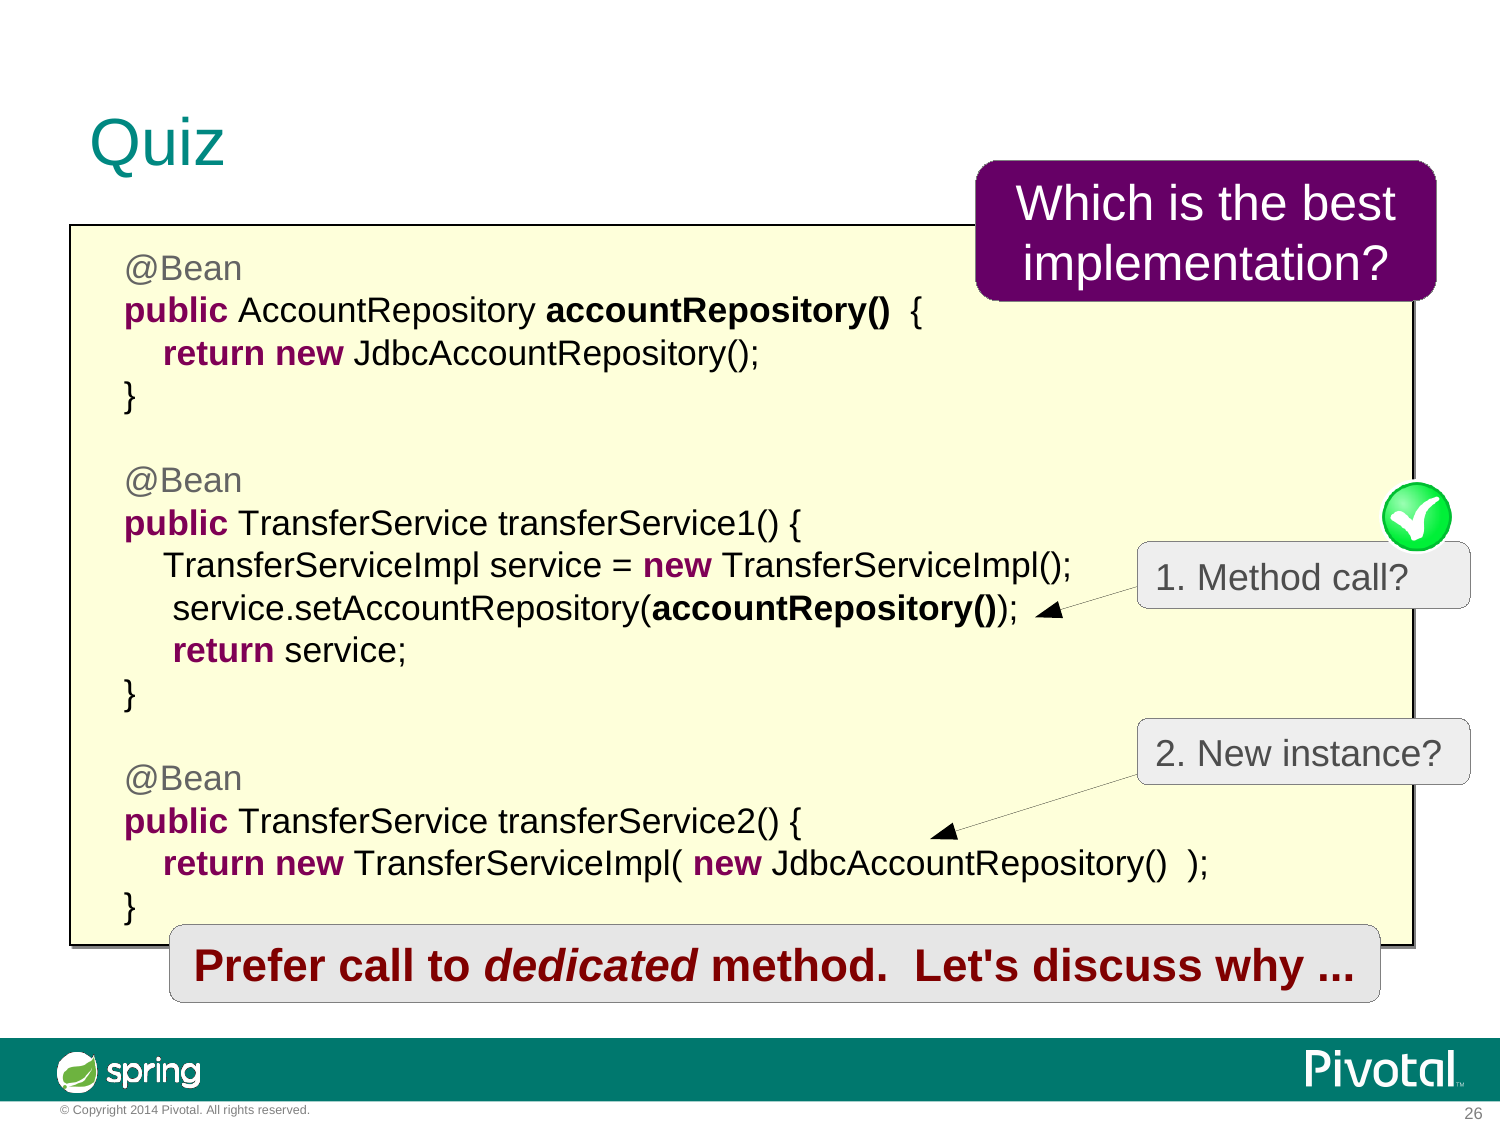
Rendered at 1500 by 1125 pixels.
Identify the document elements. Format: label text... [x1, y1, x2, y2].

text_box 1. Method call? [1137, 541, 1471, 609]
picture [1378, 478, 1456, 555]
text_box 2. New instance? [1137, 718, 1471, 785]
picture [1306, 1050, 1464, 1087]
text_box @Bean public AccountRepository accountRepository() { return new JdbcAccountRepository(); } @Bean public TransferService transferService1() { TransferServiceImpl service = new TransferServiceImpl(); service.setAccountRepository(accountRepository()); return service; } @Bean public TransferService transferService2() { return new TransferServiceImpl( new JdbcAccountRepository() ); } [70, 224, 1413, 946]
text_box Which is the best implementation? [975, 160, 1437, 302]
title Quiz [75, 45, 1426, 224]
text_box Prefer call to dedicated method. Let's discuss why ... [169, 924, 1381, 1003]
picture [32, 1041, 210, 1103]
